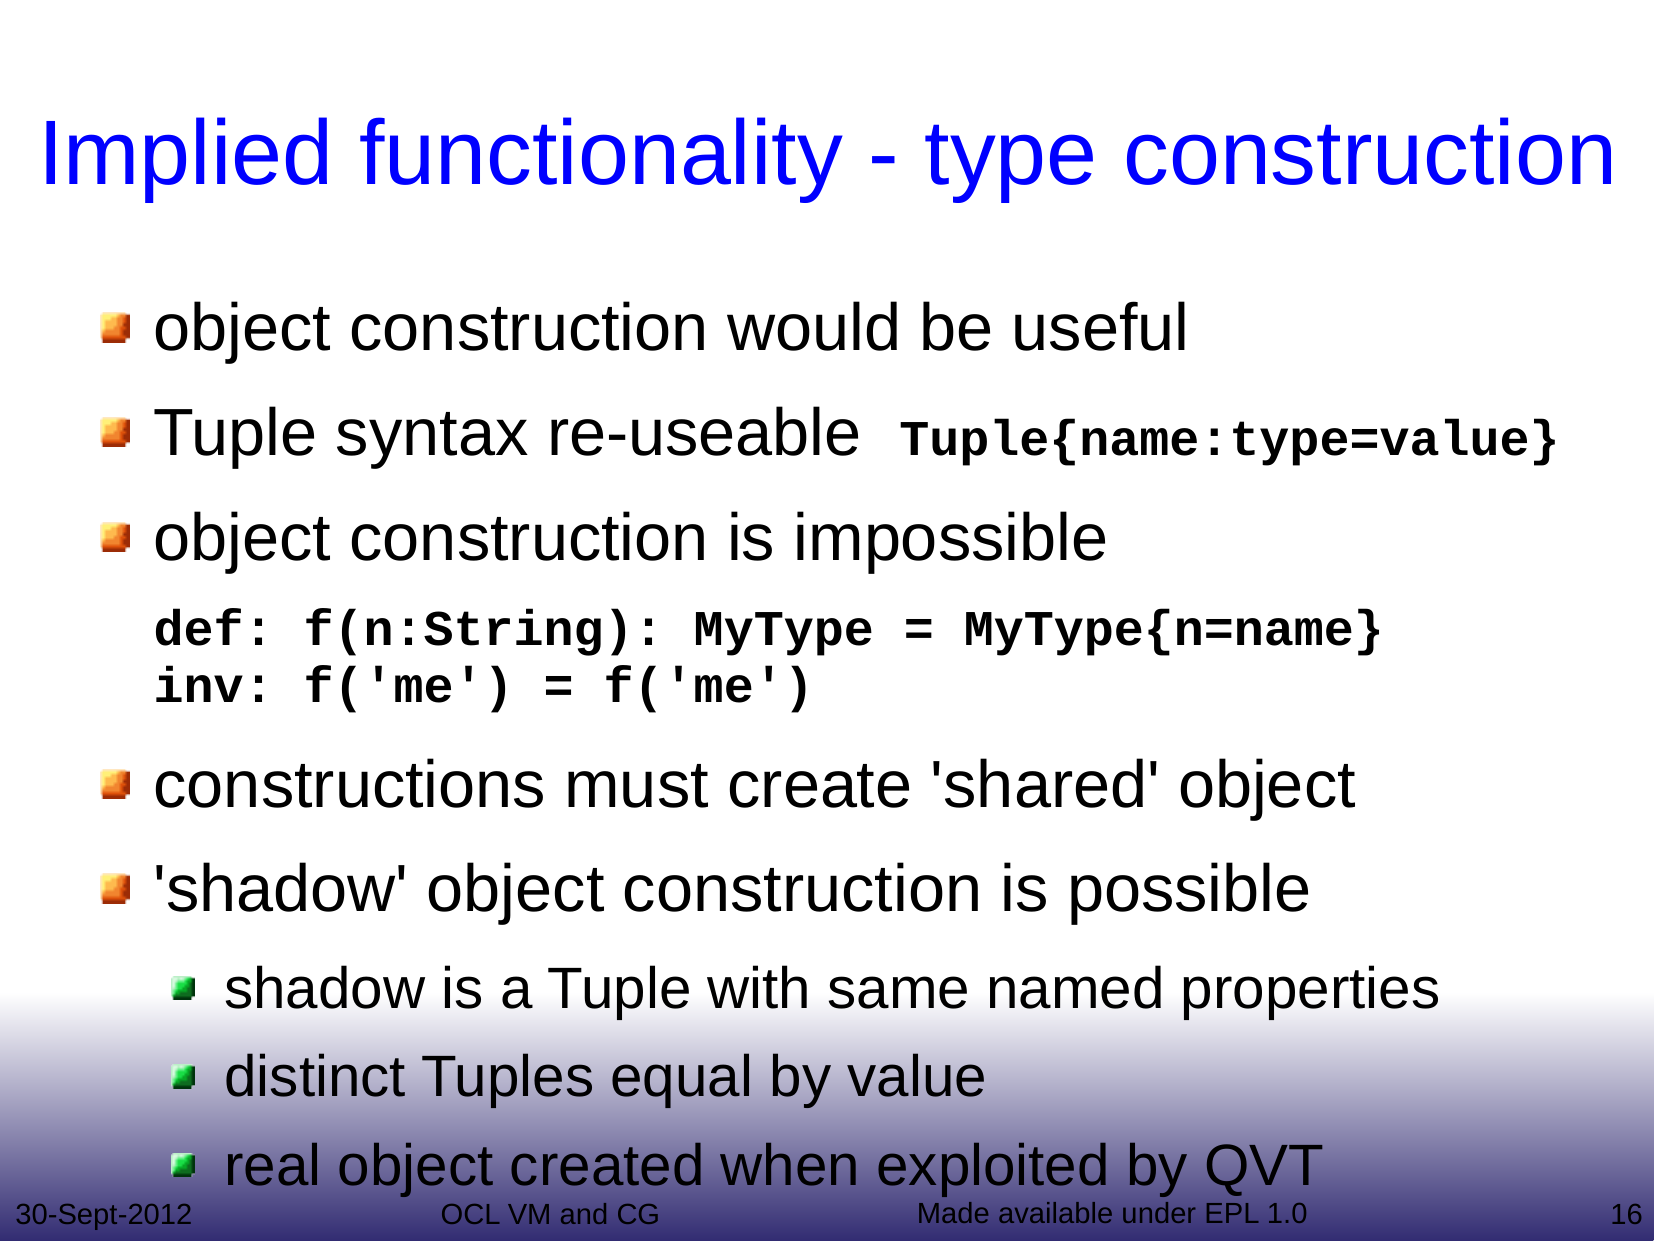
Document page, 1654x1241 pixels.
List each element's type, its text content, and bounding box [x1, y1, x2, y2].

title Implied functionality - type construction [29, 49, 1629, 257]
list object construction would be useful Tuple syntax re-useable Tuple{name:type=value} object construction is impossible def: f(n:String): MyType = MyType{n=name} inv: f('me') = f('me') constructions must create 'shared' object 'shadow' object construction is possible shadow is a Tuple with same named properties distinct Tuples equal by value real object created when exploited by QVT [82, 290, 1571, 1198]
